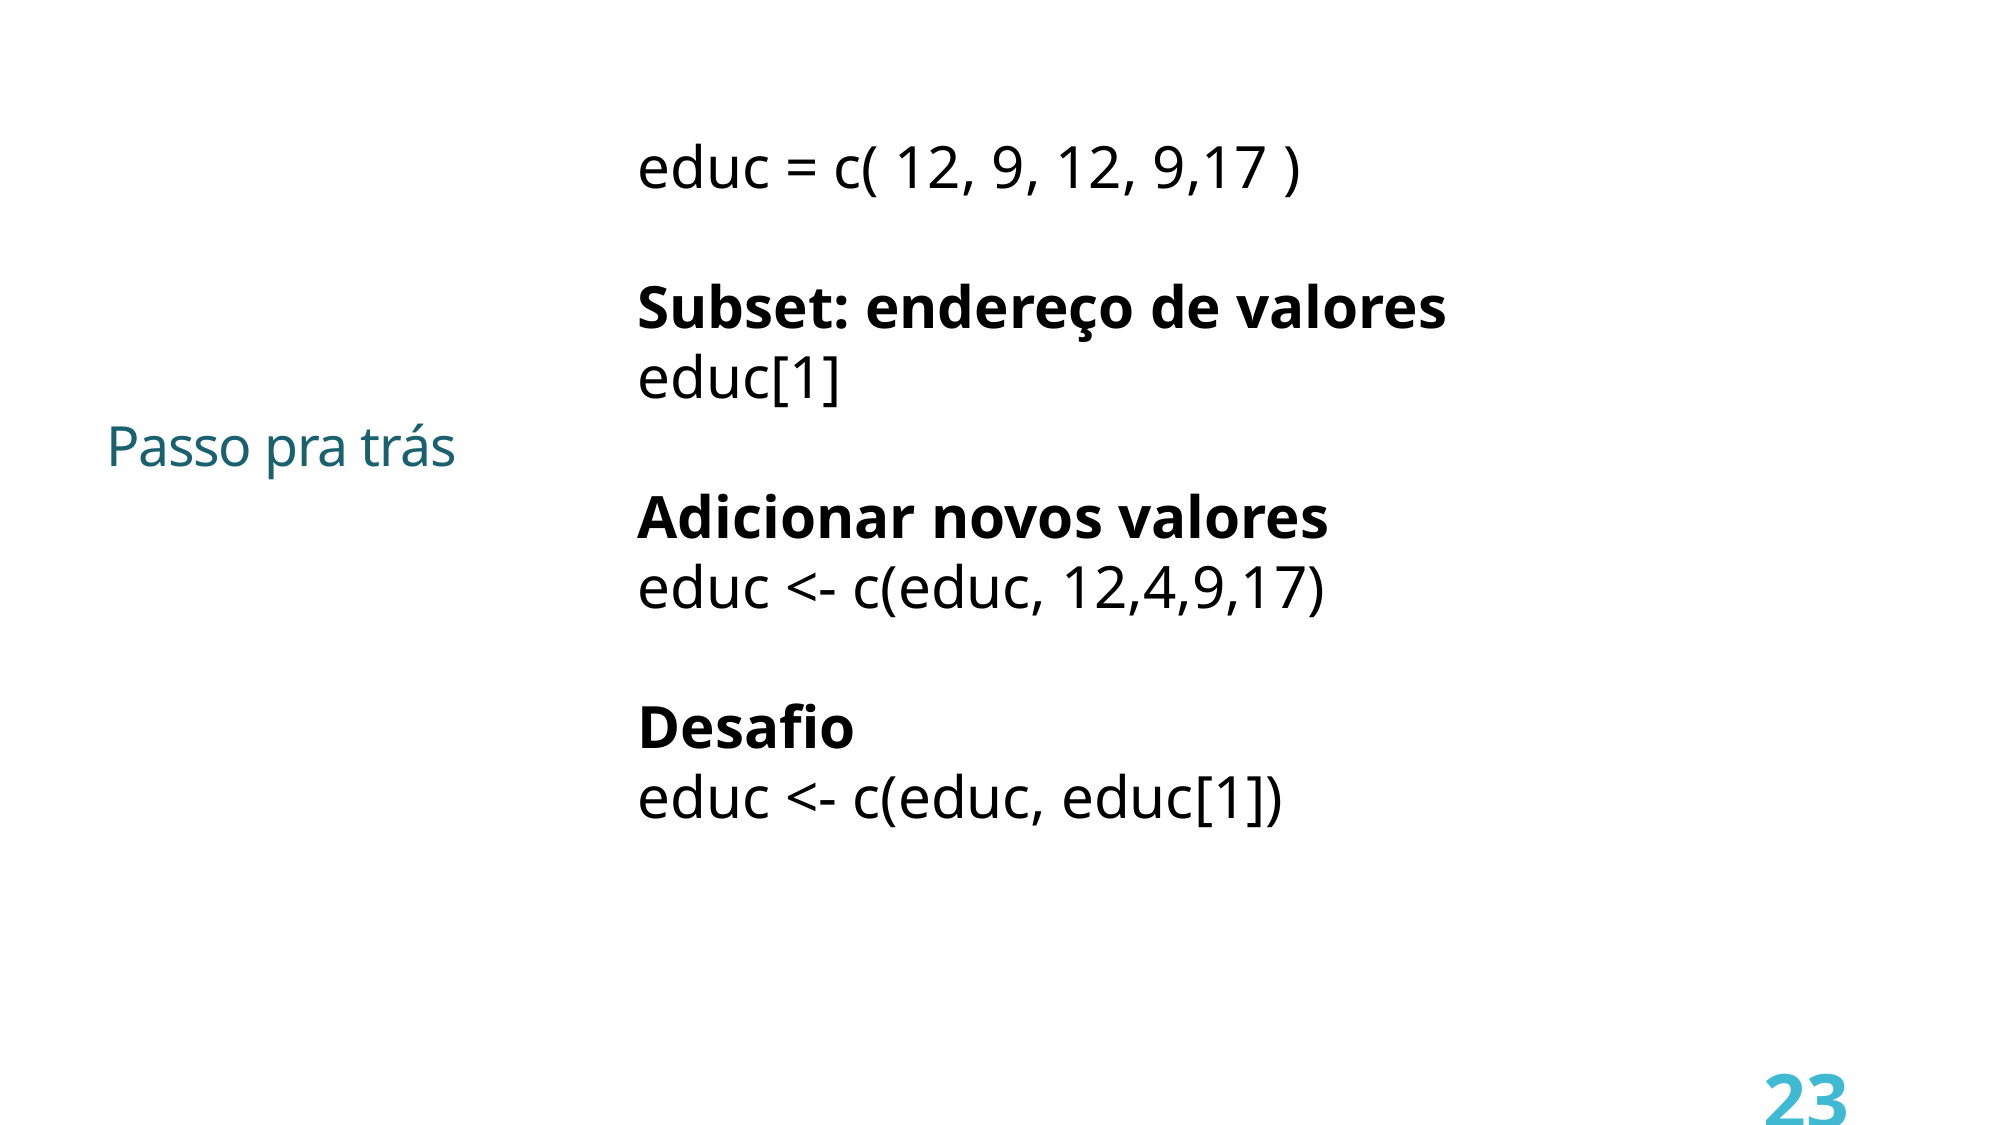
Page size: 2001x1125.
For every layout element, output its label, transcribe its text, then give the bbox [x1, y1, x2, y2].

text_box Passo pra trás Manuseio de vetores [0, 389, 564, 627]
text_box educ = c( 12, 9, 12, 9,17 ) Subset: endereço de valores educ[1] Adicionar novos valores educ <- c(educ, 12,4,9,17) Desafio educ <- c(educ, educ[1]) [622, 122, 1364, 916]
slide_number 21 [1748, 1045, 2000, 1106]
